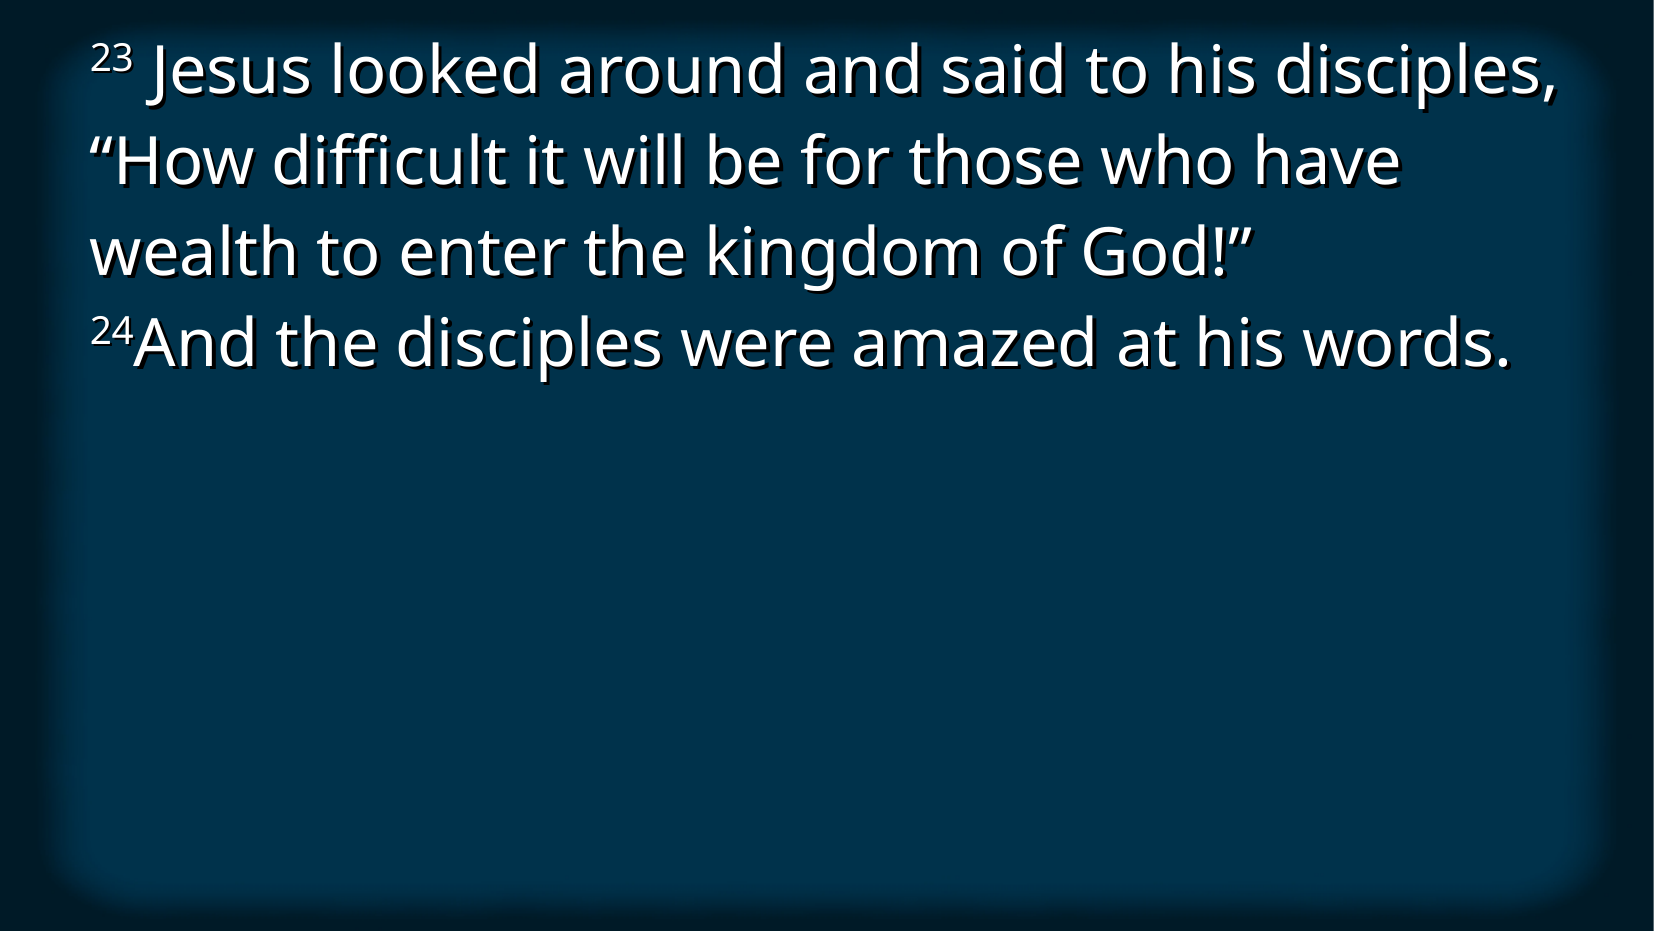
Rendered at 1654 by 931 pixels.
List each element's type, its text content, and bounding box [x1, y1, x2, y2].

picture [0, 0, 1654, 931]
text_box 23 Jesus looked around and said to his disciples, “How difficult it will be for those who have wealth to enter the kingdom of God!” 24And the disciples were amazed at his words. [75, 15, 1591, 385]
